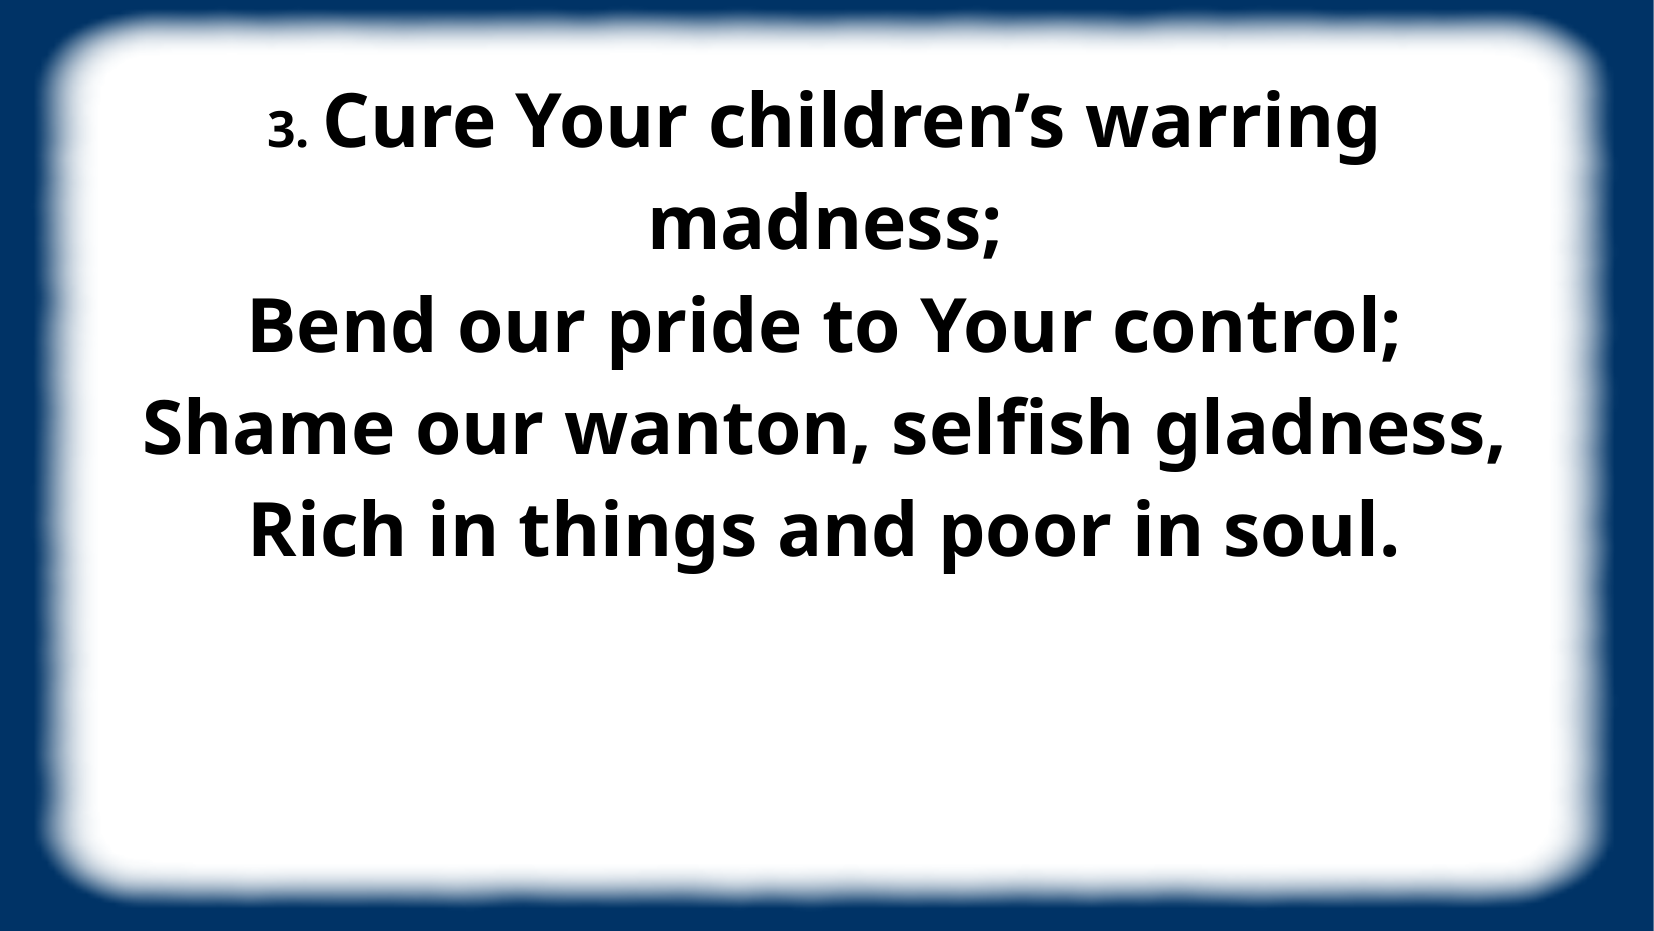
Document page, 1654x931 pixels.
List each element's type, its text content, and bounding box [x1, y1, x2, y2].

picture [0, 0, 1654, 931]
text_box 3. Cure Your children’s warring madness; Bend our pride to Your control; Shame our wanton, selfish gladness, Rich in things and poor in soul. [90, 60, 1561, 475]
